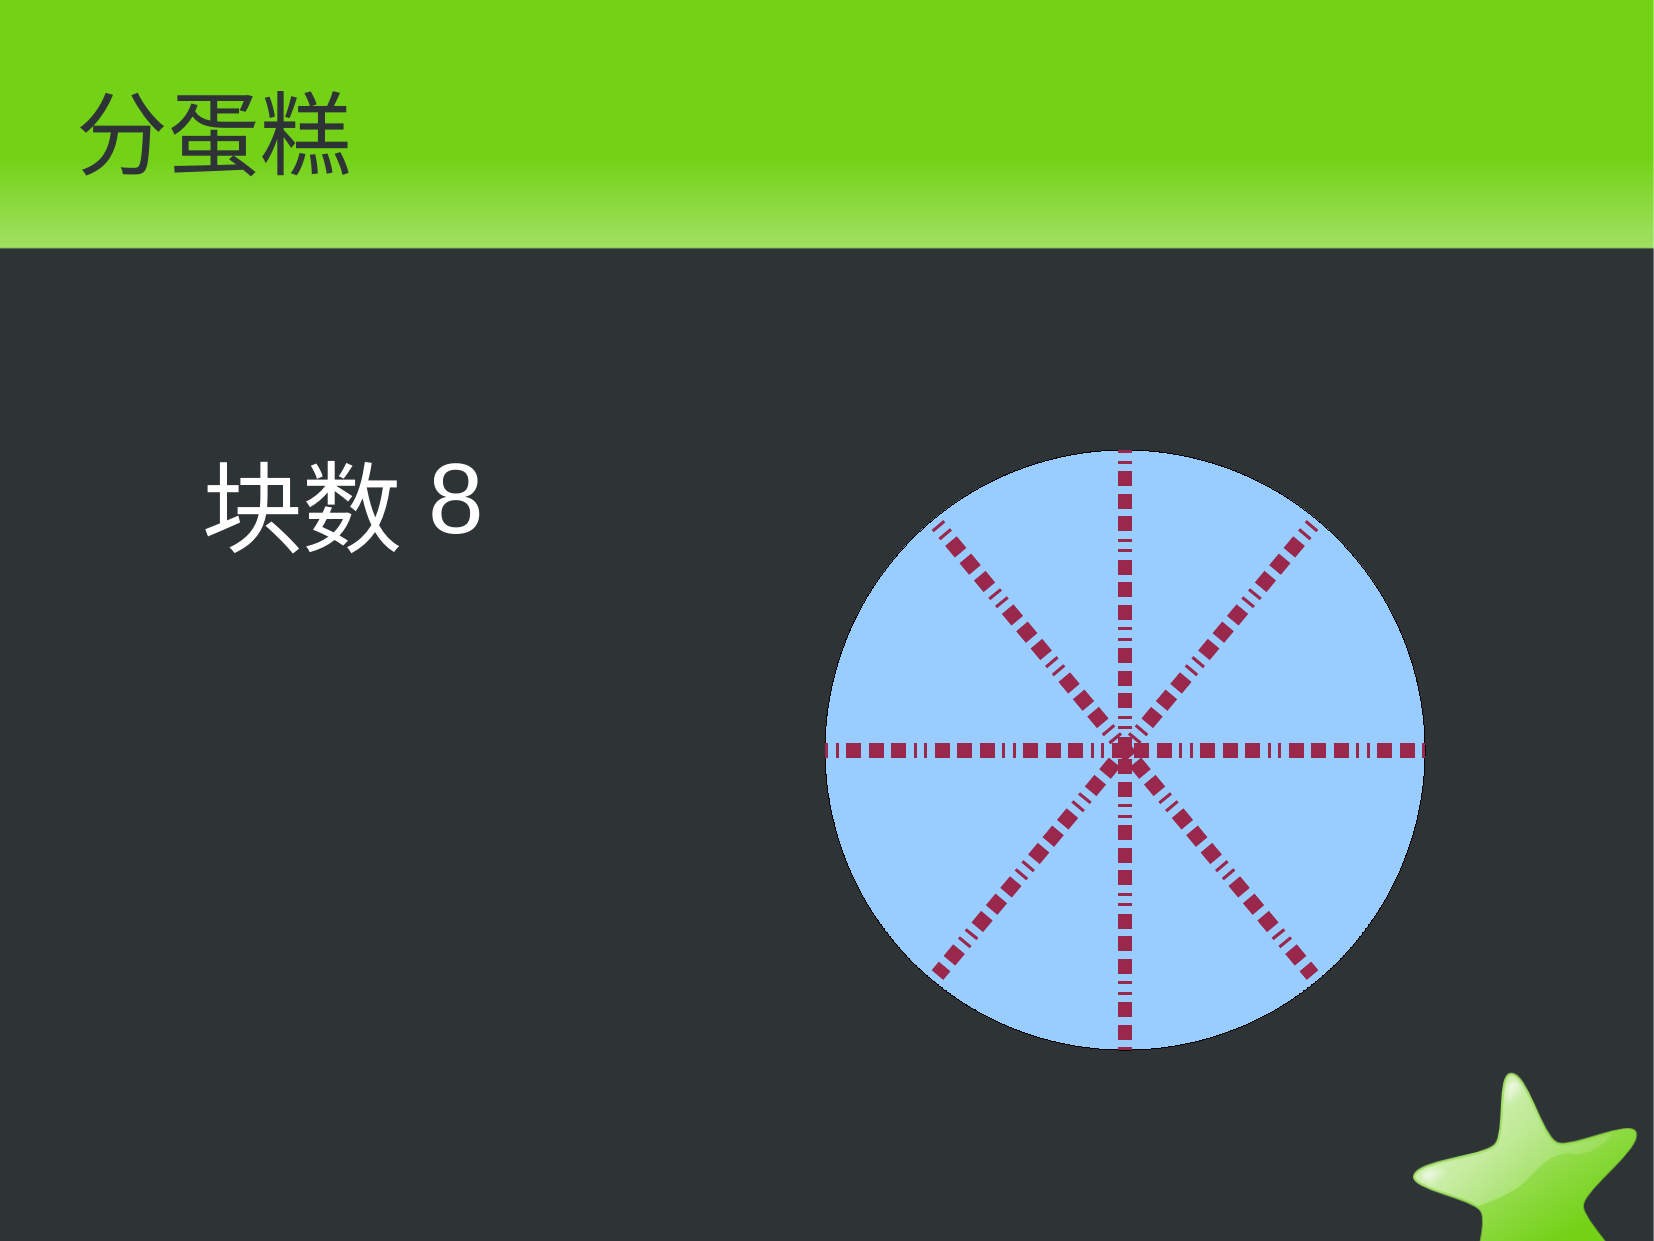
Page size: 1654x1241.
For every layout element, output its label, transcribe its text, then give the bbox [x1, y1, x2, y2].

text_box 块数 [187, 431, 418, 563]
title 分蛋糕 [76, 29, 1565, 237]
picture [0, 0, 1654, 1241]
text_box [825, 450, 1425, 1050]
text_box <number> [413, 435, 899, 563]
